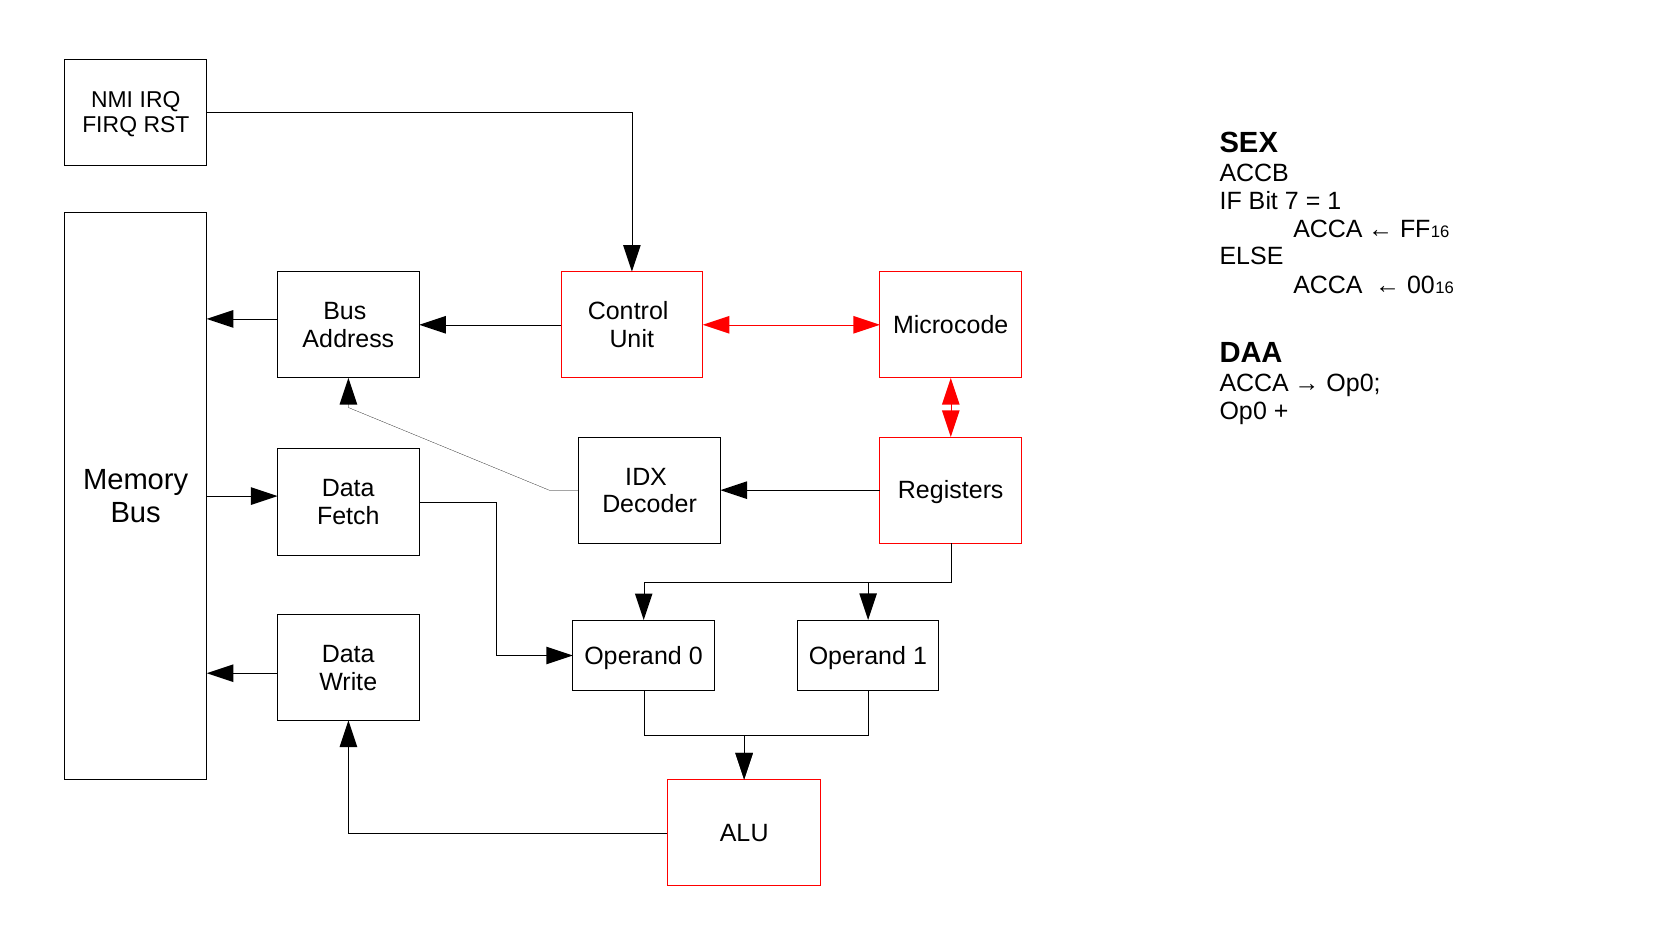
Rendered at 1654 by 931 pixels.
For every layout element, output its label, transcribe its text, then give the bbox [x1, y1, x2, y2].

text_box Microcode [879, 271, 1022, 378]
text_box Control Unit [561, 271, 703, 378]
text_box Data Write [277, 614, 420, 721]
text_box Operand 0 [572, 620, 715, 691]
text_box SEX ACCB IF Bit 7 = 1 ACCA ← FF16 ELSE ACCA ← 0016 DAA ACCA → Op0; Op0 + [1204, 118, 1607, 526]
text_box Registers [879, 437, 1022, 544]
text_box Memory Bus [64, 212, 207, 780]
text_box ALU [667, 779, 821, 886]
text_box NMI IRQ FIRQ RST [64, 59, 207, 166]
text_box IDX Decoder [578, 437, 721, 544]
text_box Bus Address [277, 271, 420, 378]
text_box Operand 1 [797, 620, 939, 691]
text_box Data Fetch [277, 448, 420, 556]
